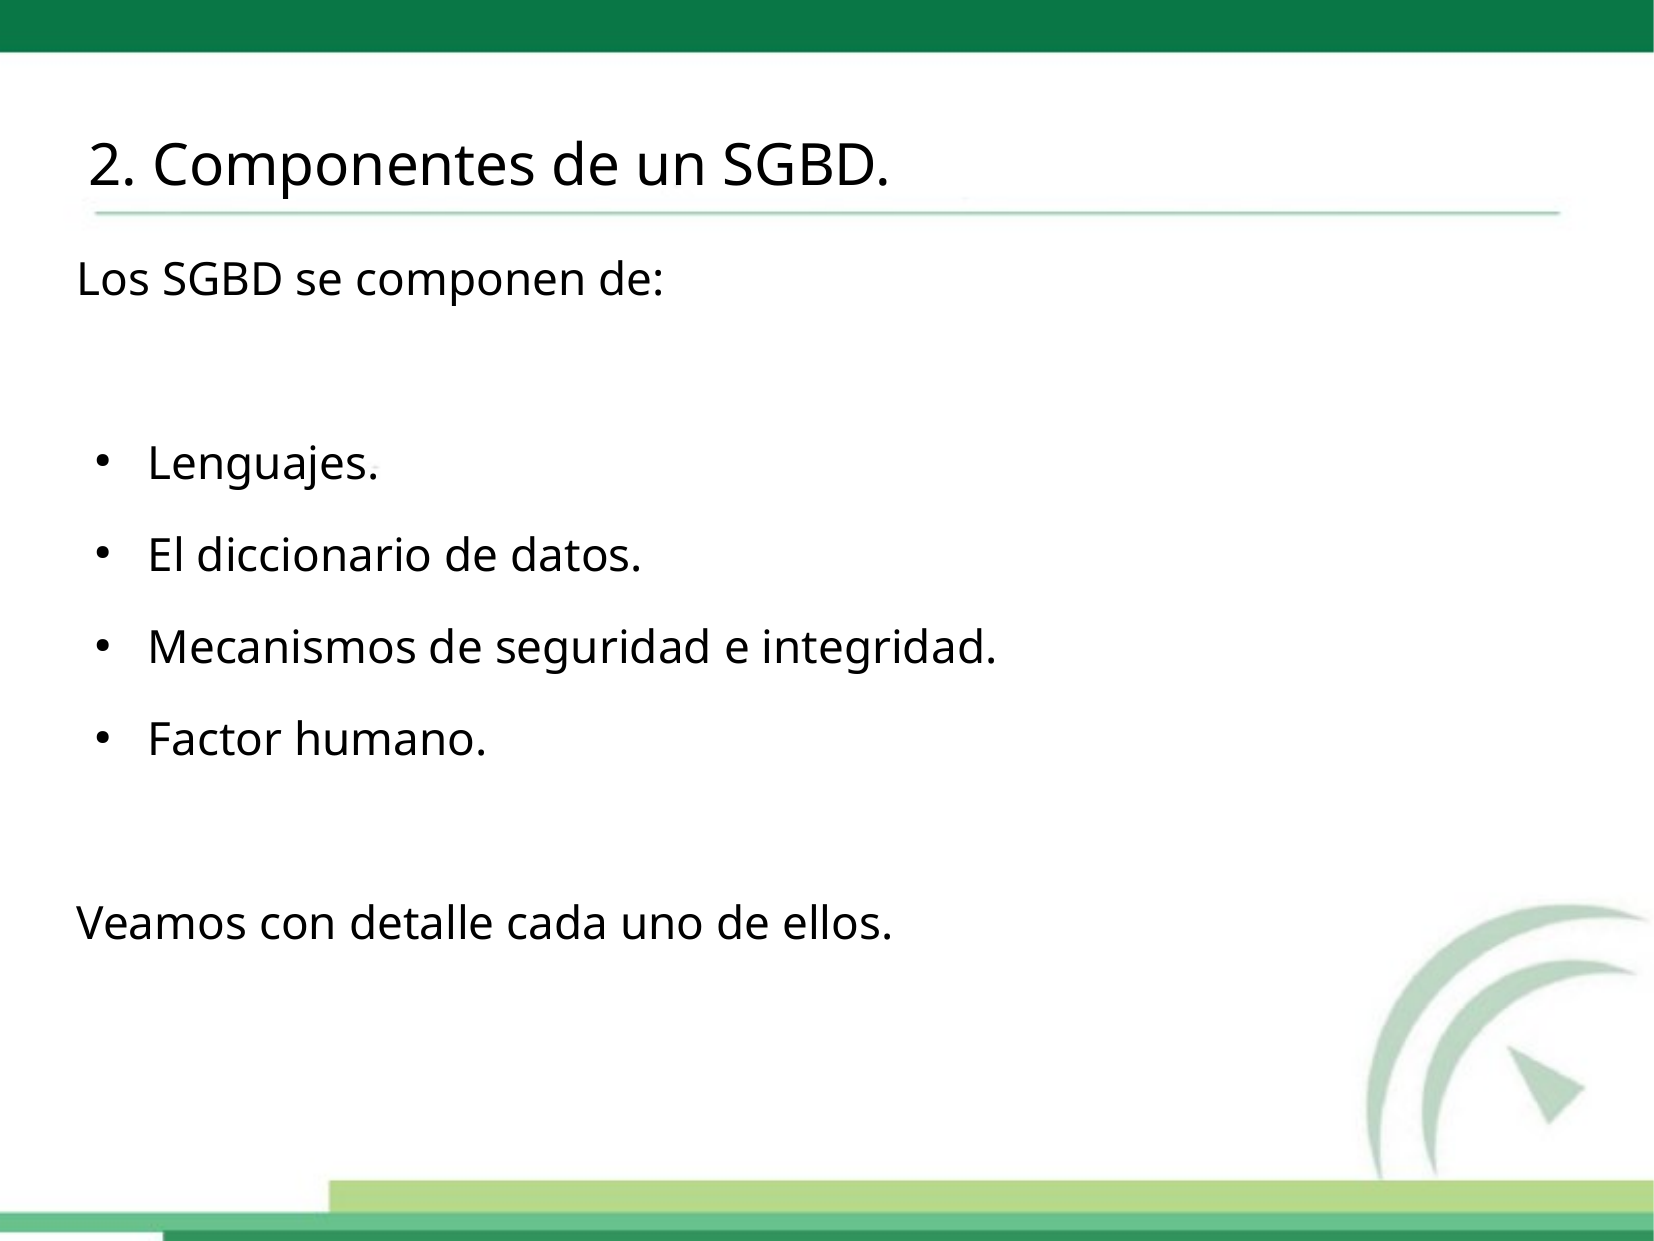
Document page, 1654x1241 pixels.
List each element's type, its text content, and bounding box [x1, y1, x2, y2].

picture [0, 0, 1654, 1241]
list Los SGBD se componen de: Lenguajes. El diccionario de datos. Mecanismos de seguridad e integridad. Factor humano. Veamos con detalle cada uno de ellos. [76, 246, 1595, 1051]
title 2. Componentes de un SGBD. [88, 58, 1577, 246]
